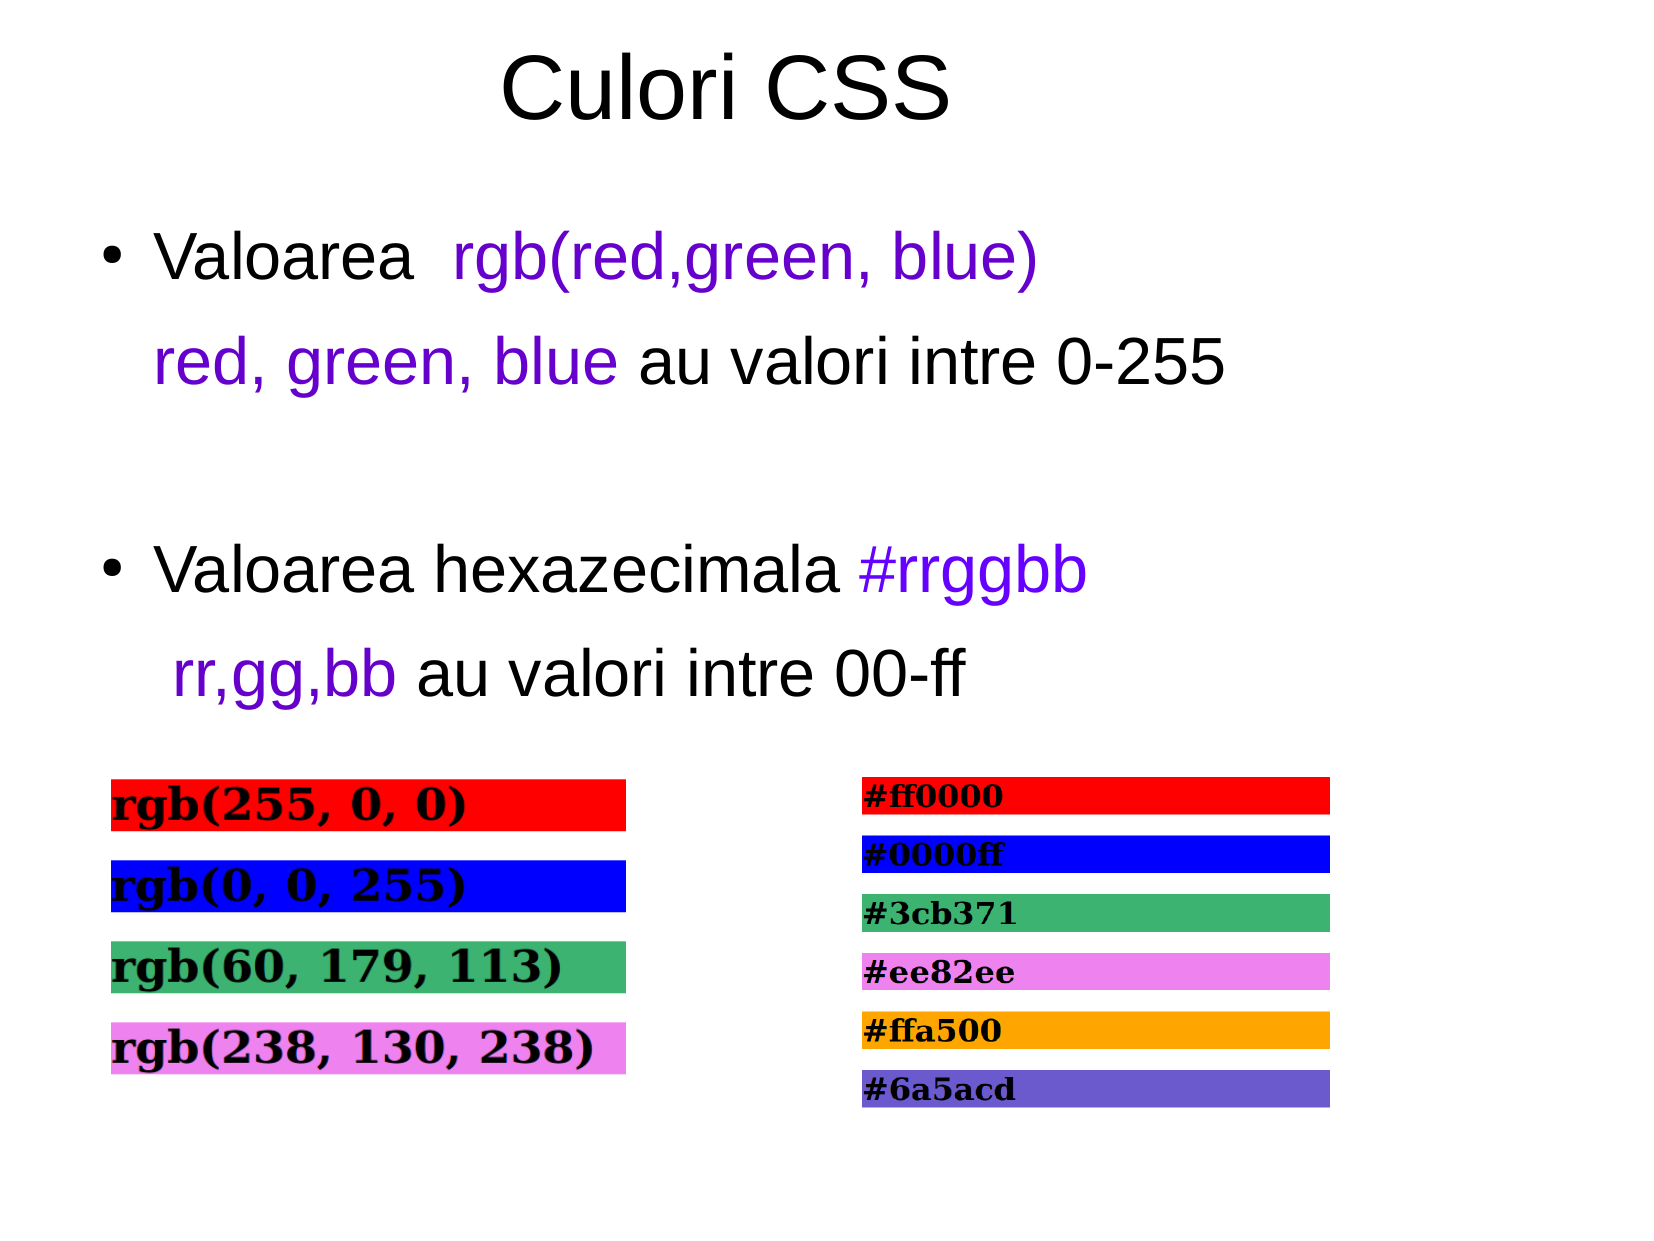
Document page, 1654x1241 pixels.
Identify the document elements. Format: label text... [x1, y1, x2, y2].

picture [111, 771, 626, 1093]
list Valoarea rgb(red,green, blue) red, green, blue au valori intre 0-255 Valoarea hexazecimala #rrggbb rr,gg,bb au valori intre 00-ff [82, 219, 1571, 939]
picture [857, 772, 1335, 1111]
title Culori CSS [0, 0, 1471, 192]
